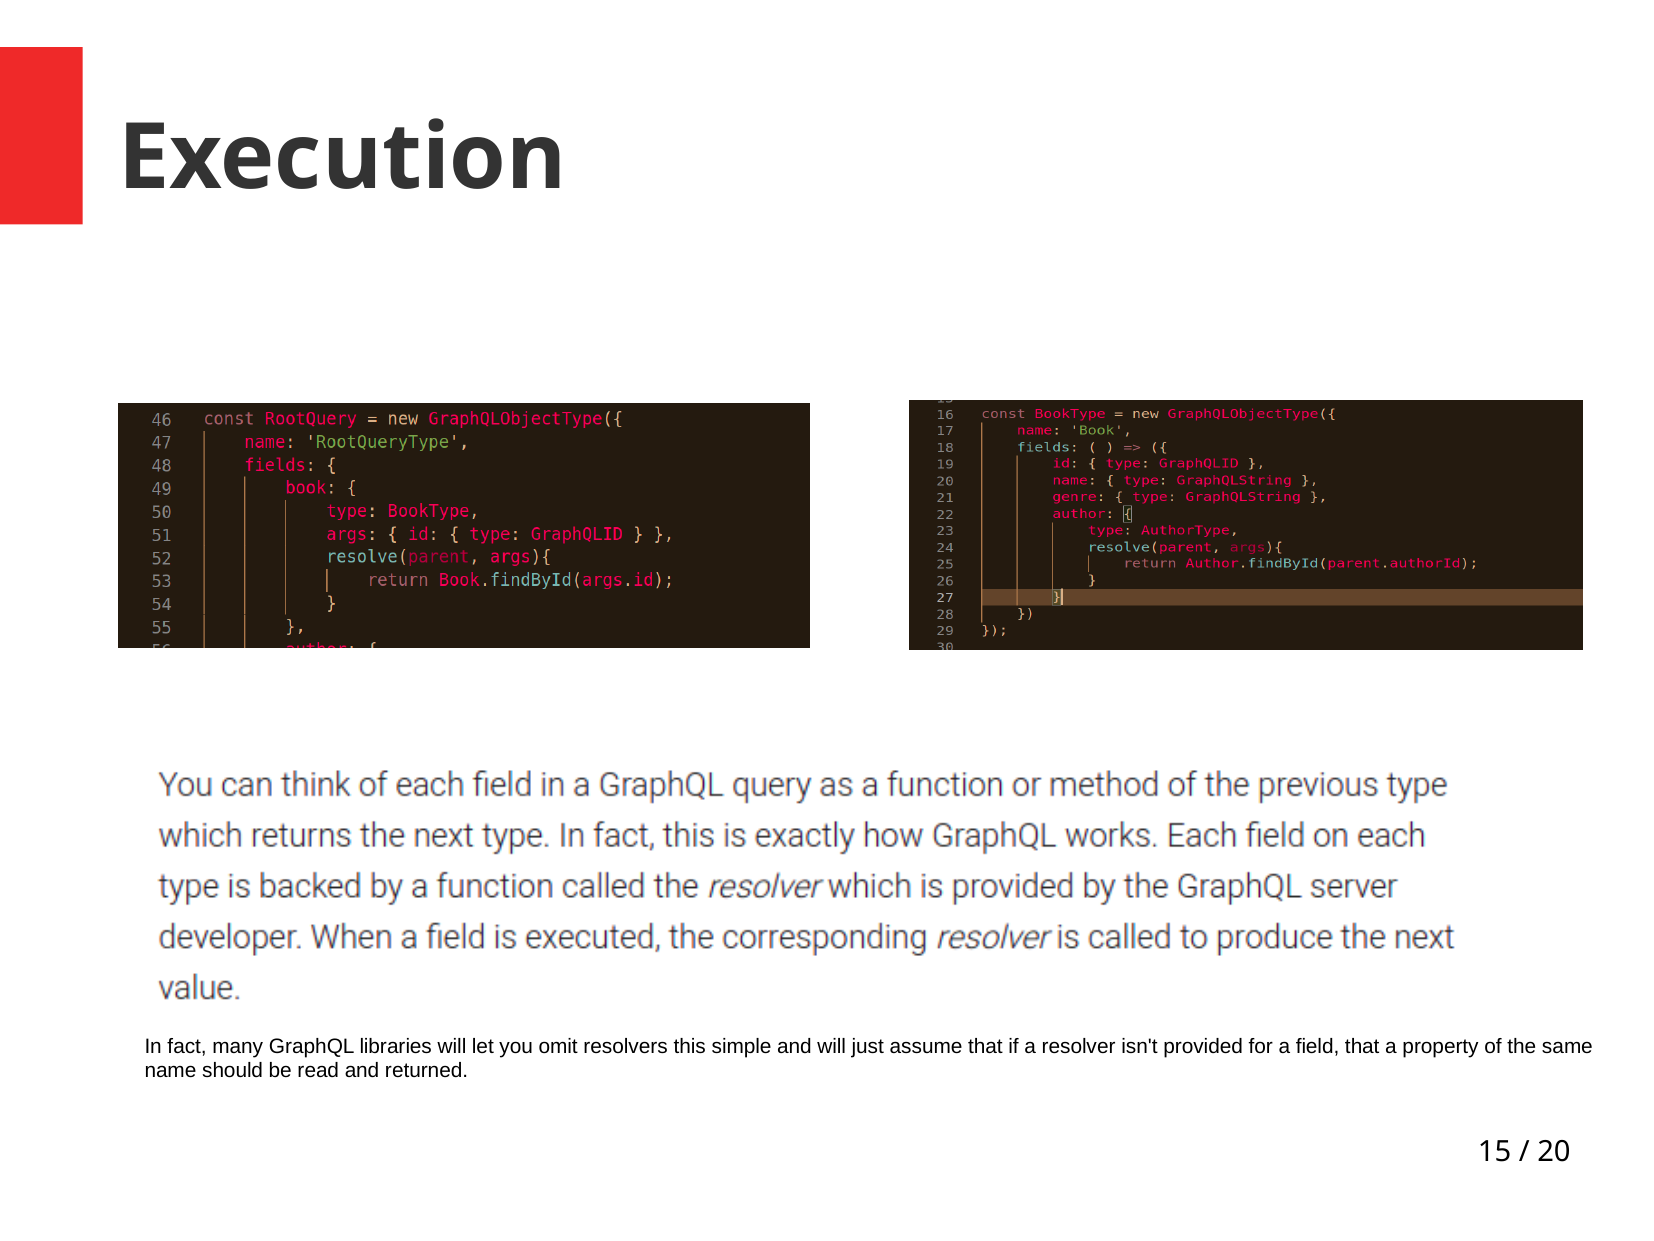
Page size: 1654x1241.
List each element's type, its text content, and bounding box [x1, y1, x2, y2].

picture [118, 403, 810, 648]
title Execution [118, 49, 1571, 257]
picture [118, 760, 1536, 1043]
text_box In fact, many GraphQL libraries will let you omit resolvers this simple and will just assume that if a resolver isn't provided for a field, that a property of the same name should be read and returned. [129, 1027, 1619, 1111]
picture [909, 400, 1583, 650]
